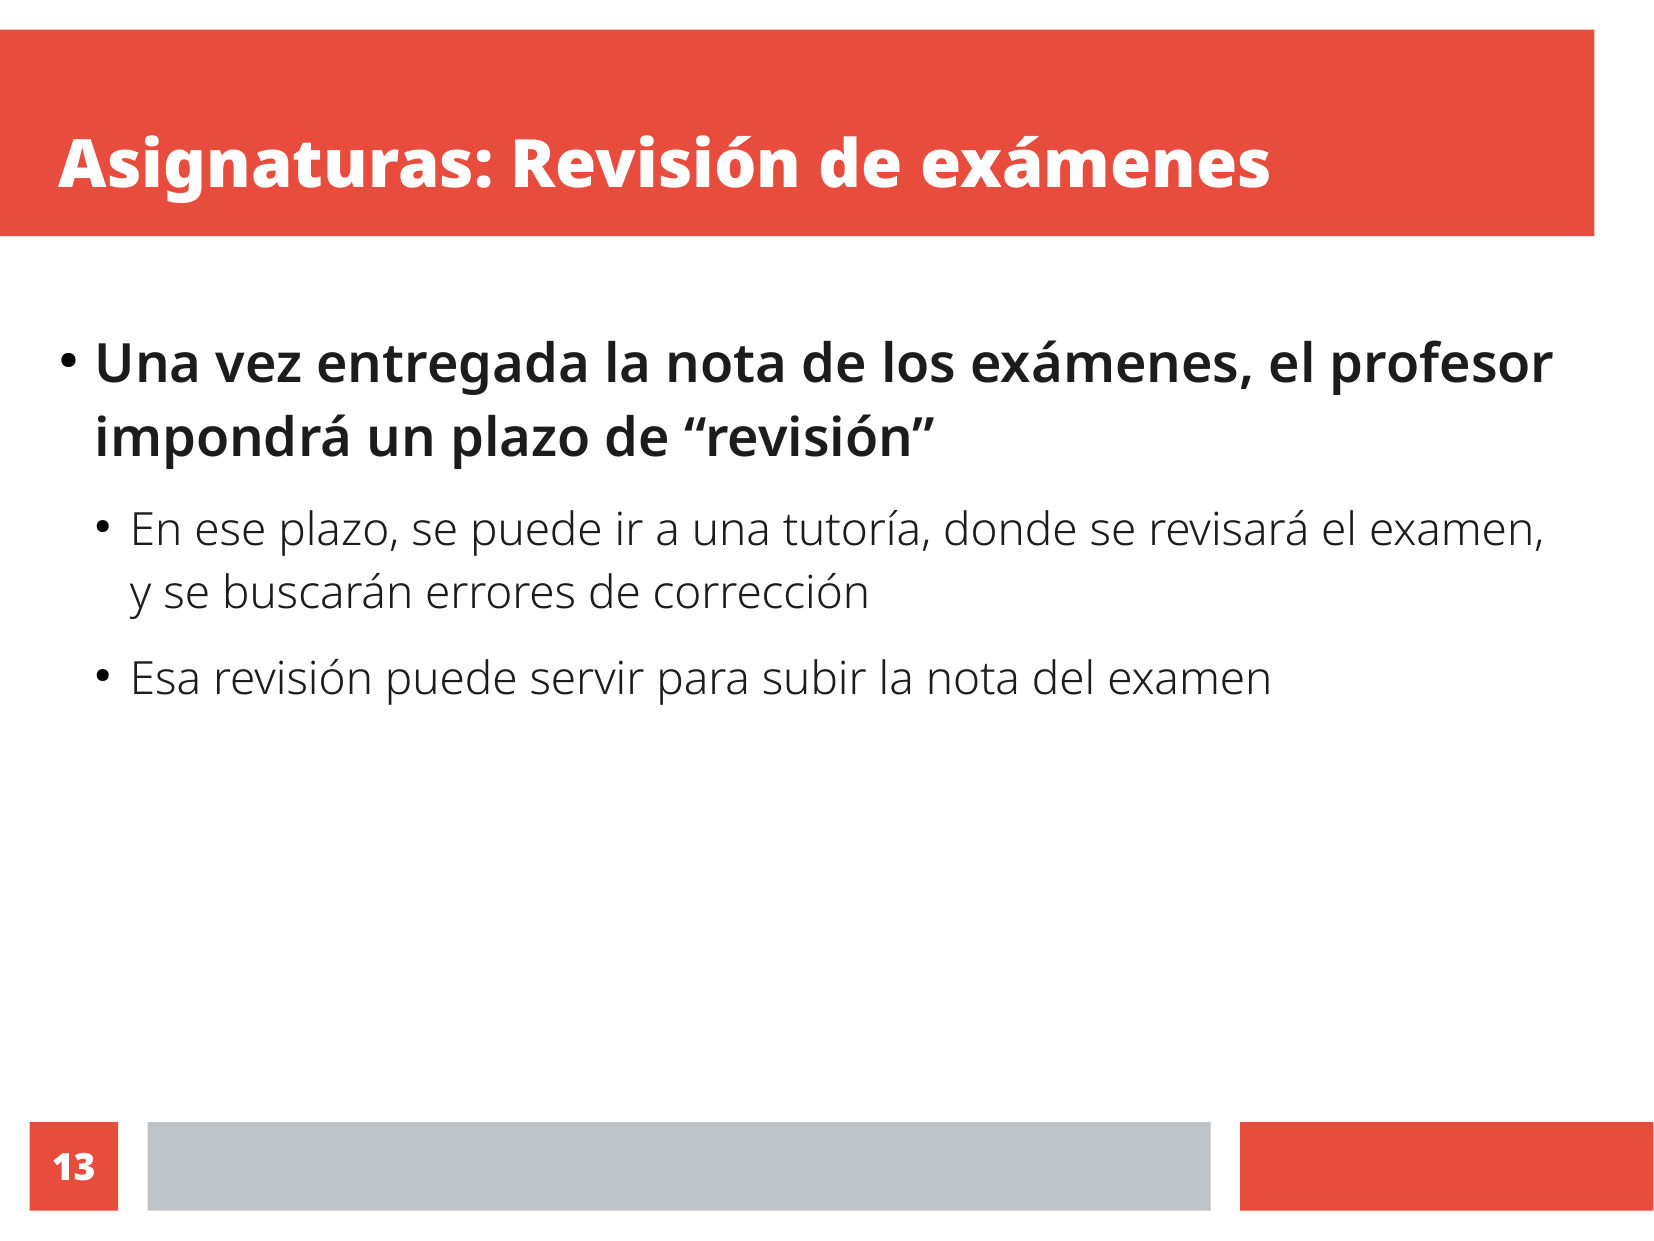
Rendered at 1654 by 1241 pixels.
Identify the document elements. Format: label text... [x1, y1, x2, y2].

title Asignaturas: Revisión de exámenes [59, 59, 1595, 207]
list Una vez entregada la nota de los exámenes, el profesor impondrá un plazo de “revisión” En ese plazo, se puede ir a una tutoría, donde se revisará el examen, y se buscarán errores de corrección Esa revisión puede servir para subir la nota del examen [59, 324, 1565, 1093]
